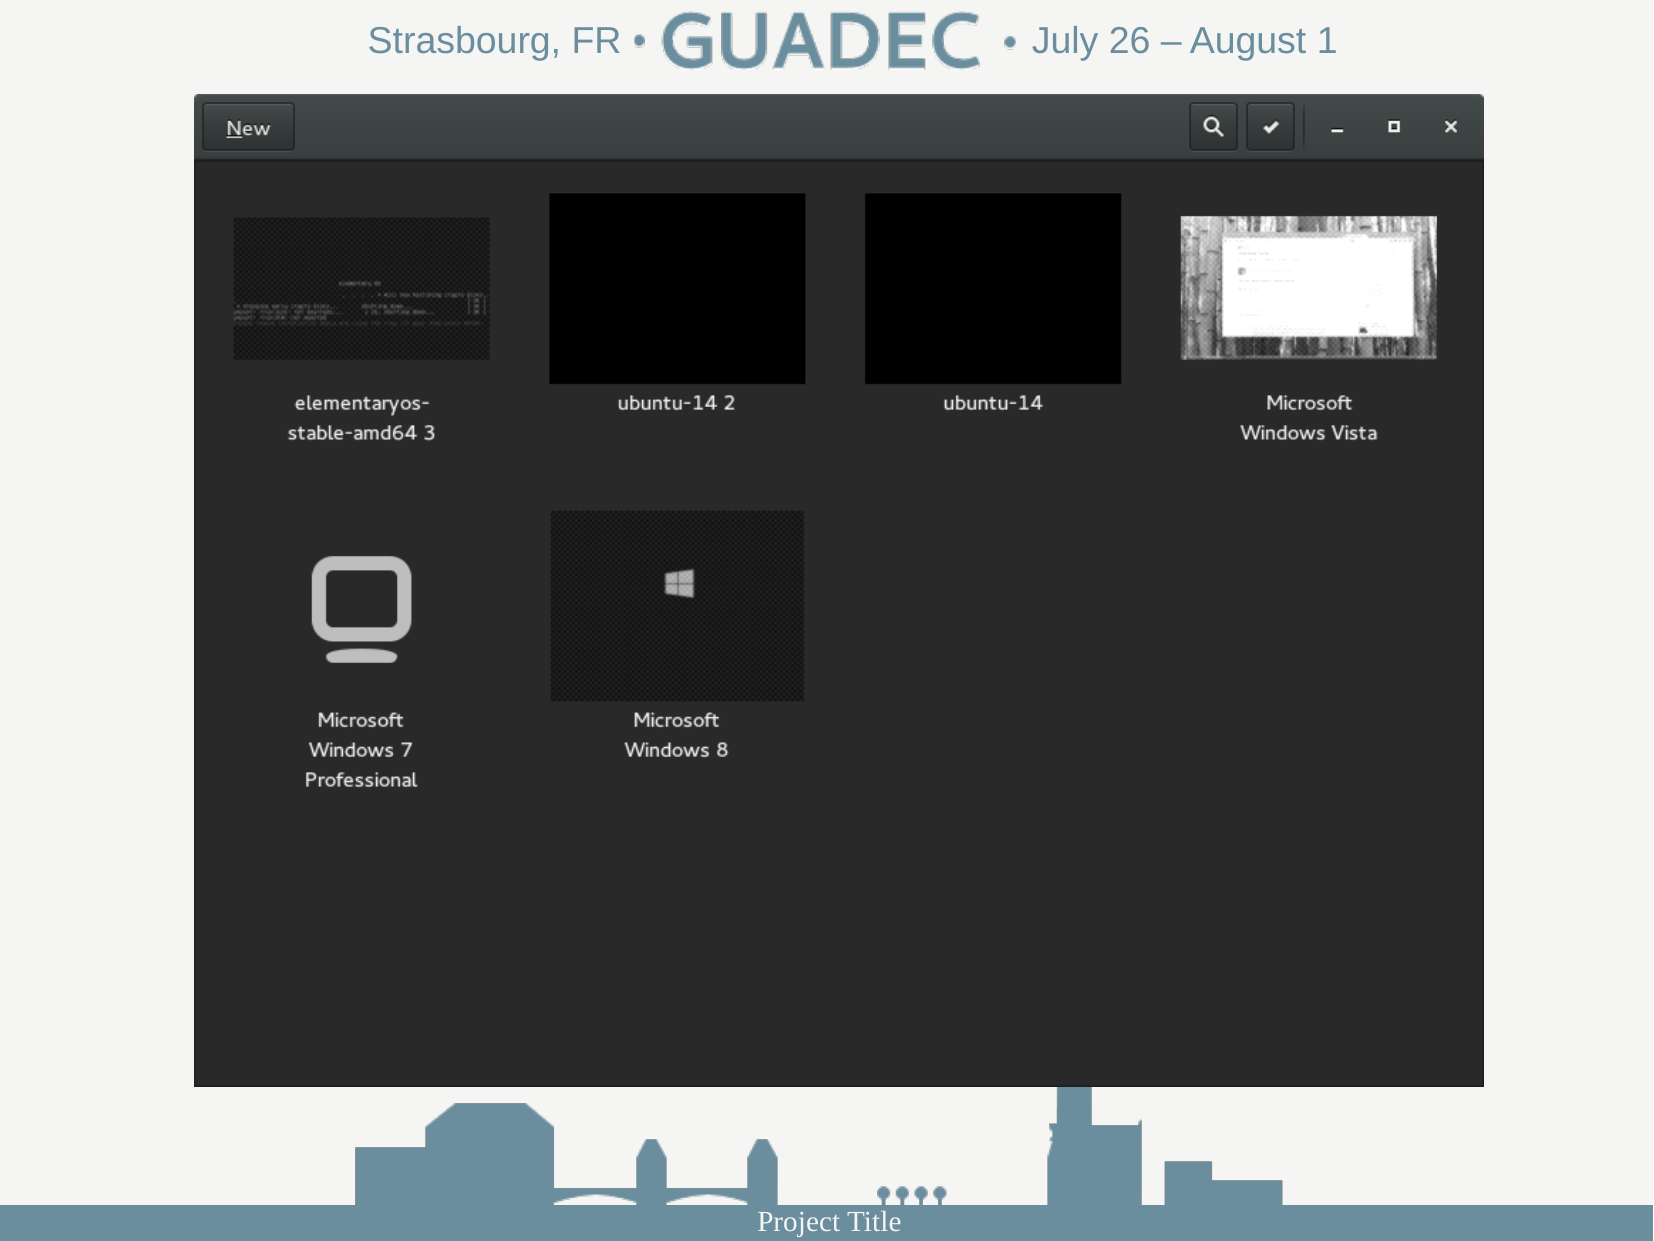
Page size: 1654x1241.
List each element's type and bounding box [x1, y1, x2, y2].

picture [634, 9, 1016, 70]
picture [194, 94, 1484, 1205]
